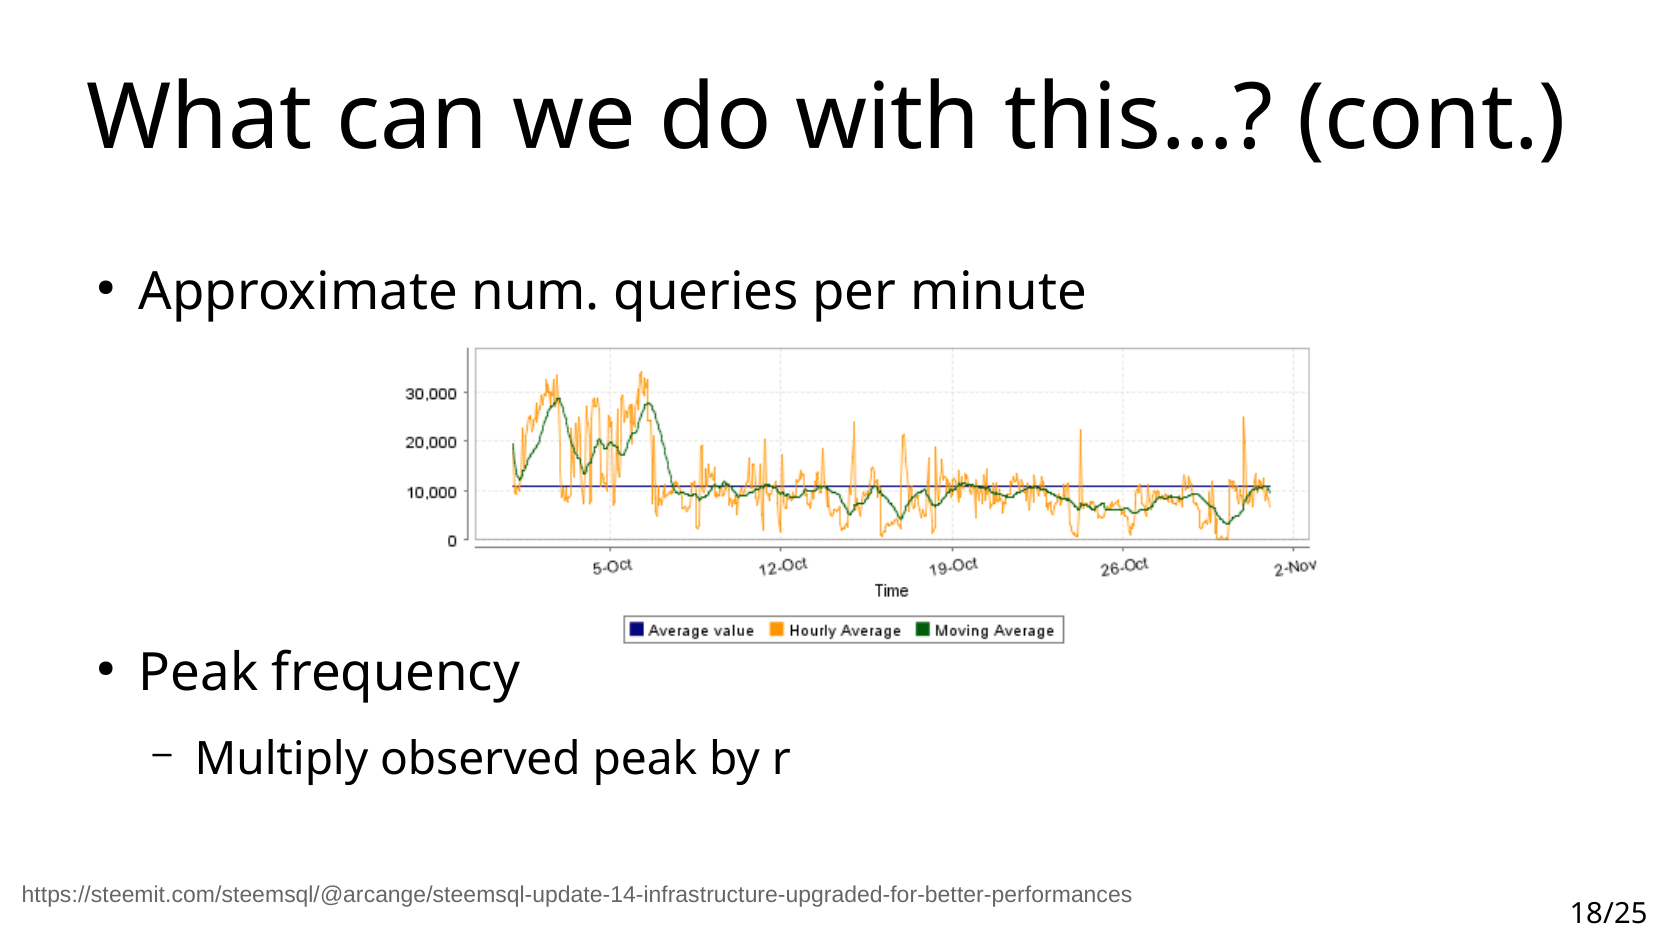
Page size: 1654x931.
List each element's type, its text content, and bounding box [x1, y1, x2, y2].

picture [400, 338, 1332, 650]
text_box https://steemit.com/steemsql/@arcange/steemsql-update-14-infrastructure-upgraded-for-better-performances [6, 874, 1615, 918]
title What can we do with this…? (cont.) [82, 1, 1571, 226]
list Approximate num. queries per minute Peak frequency Multiply observed peak by r [82, 253, 1571, 793]
